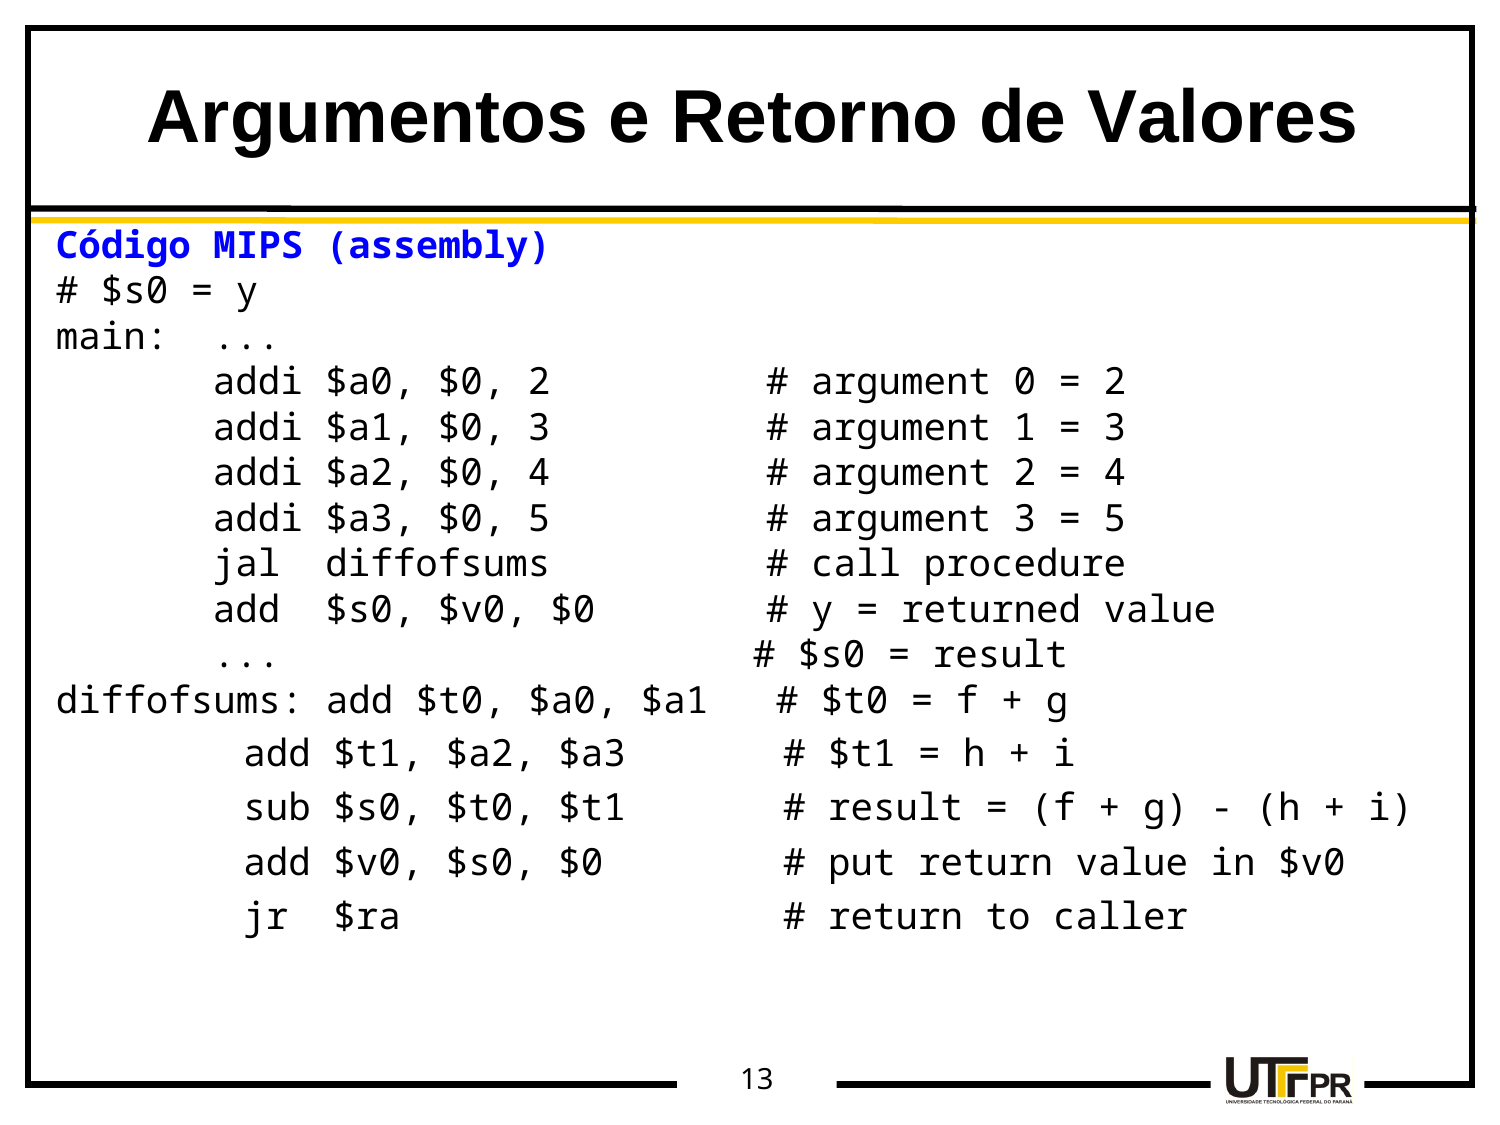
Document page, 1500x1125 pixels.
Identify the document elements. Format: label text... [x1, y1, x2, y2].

title Argumentos e Retorno de Valores [29, 29, 1477, 207]
list Código MIPS (assembly) # $s0 = y main: ... addi $a0, $0, 2 # argument 0 = 2 addi $a1, $0, 3 # argument 1 = 3 addi $a2, $0, 4 # argument 2 = 4 addi $a3, $0, 5 # argument 3 = 5 jal diffofsums # call procedure add $s0, $v0, $0 # y = returned value ... # $s0 = result diffofsums: add $t0, $a0, $a1 # $t0 = f + g add $t1, $a2, $a3 # $t1 = h + i sub $s0, $t0, $t1 # result = (f + g) - (h + i) add $v0, $s0, $0 # put return value in $v0 jr $ra # return to caller [41, 225, 1447, 1034]
picture [1225, 1057, 1353, 1104]
